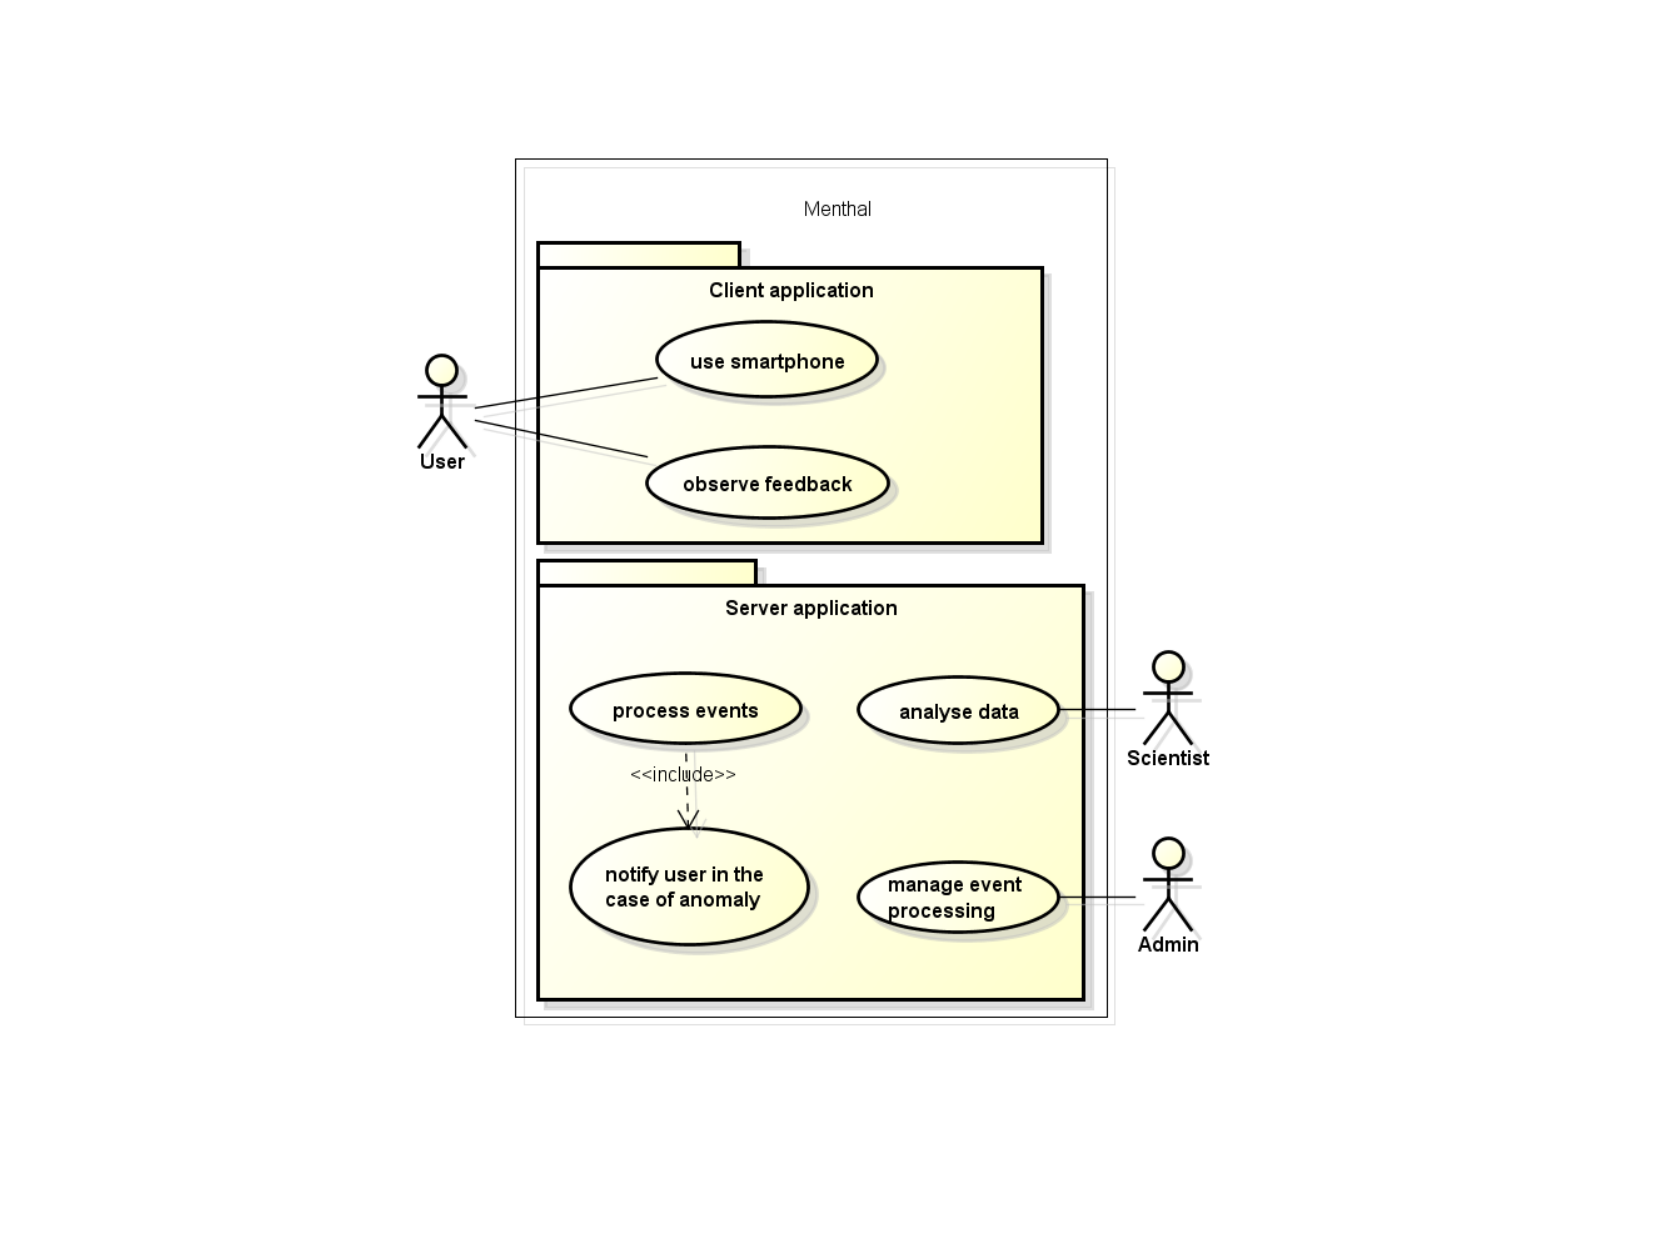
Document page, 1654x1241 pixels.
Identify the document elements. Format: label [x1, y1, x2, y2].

picture [380, 126, 1282, 1038]
